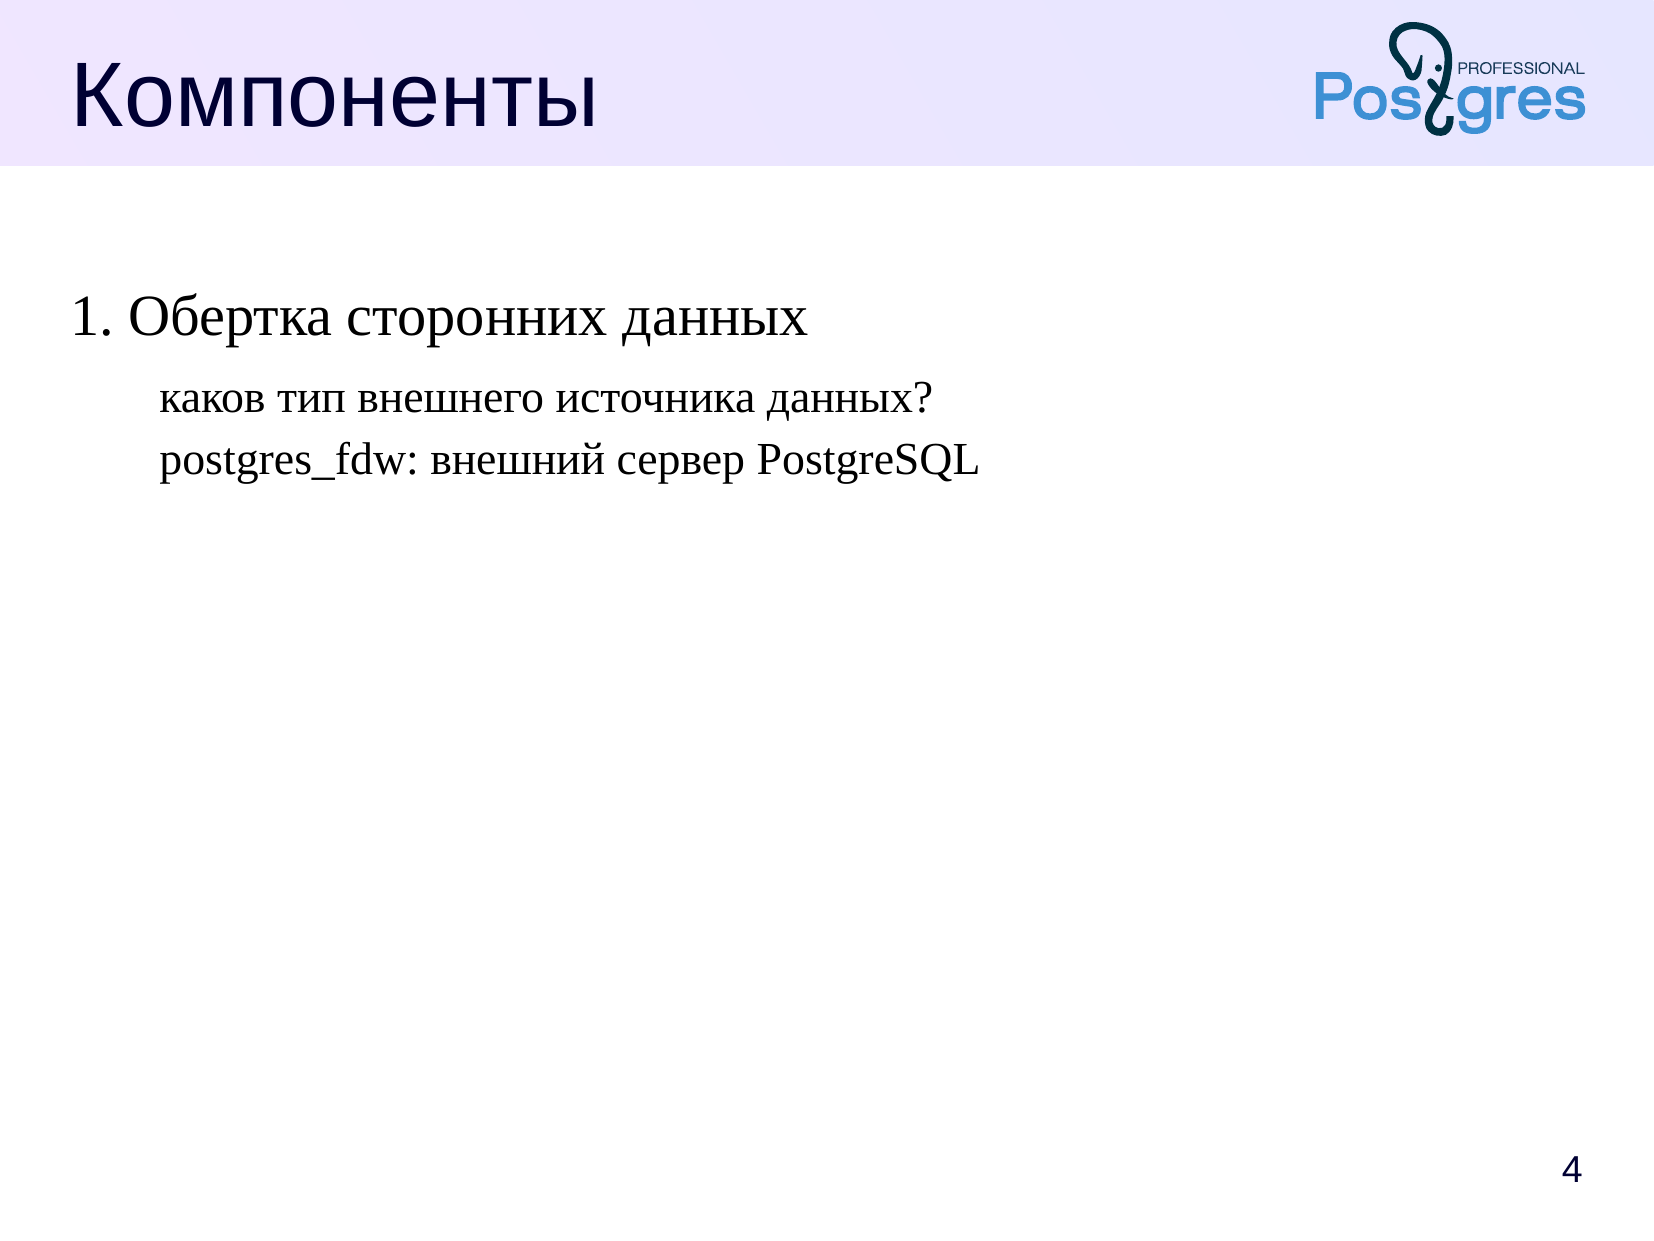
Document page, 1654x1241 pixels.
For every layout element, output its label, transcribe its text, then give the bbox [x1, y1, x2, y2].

title Компоненты [70, 43, 1241, 147]
list 1. Обертка сторонних данных каков тип внешнего источника данных? postgres_fdw: внешний сервер PostgreSQL [70, 283, 1583, 1141]
